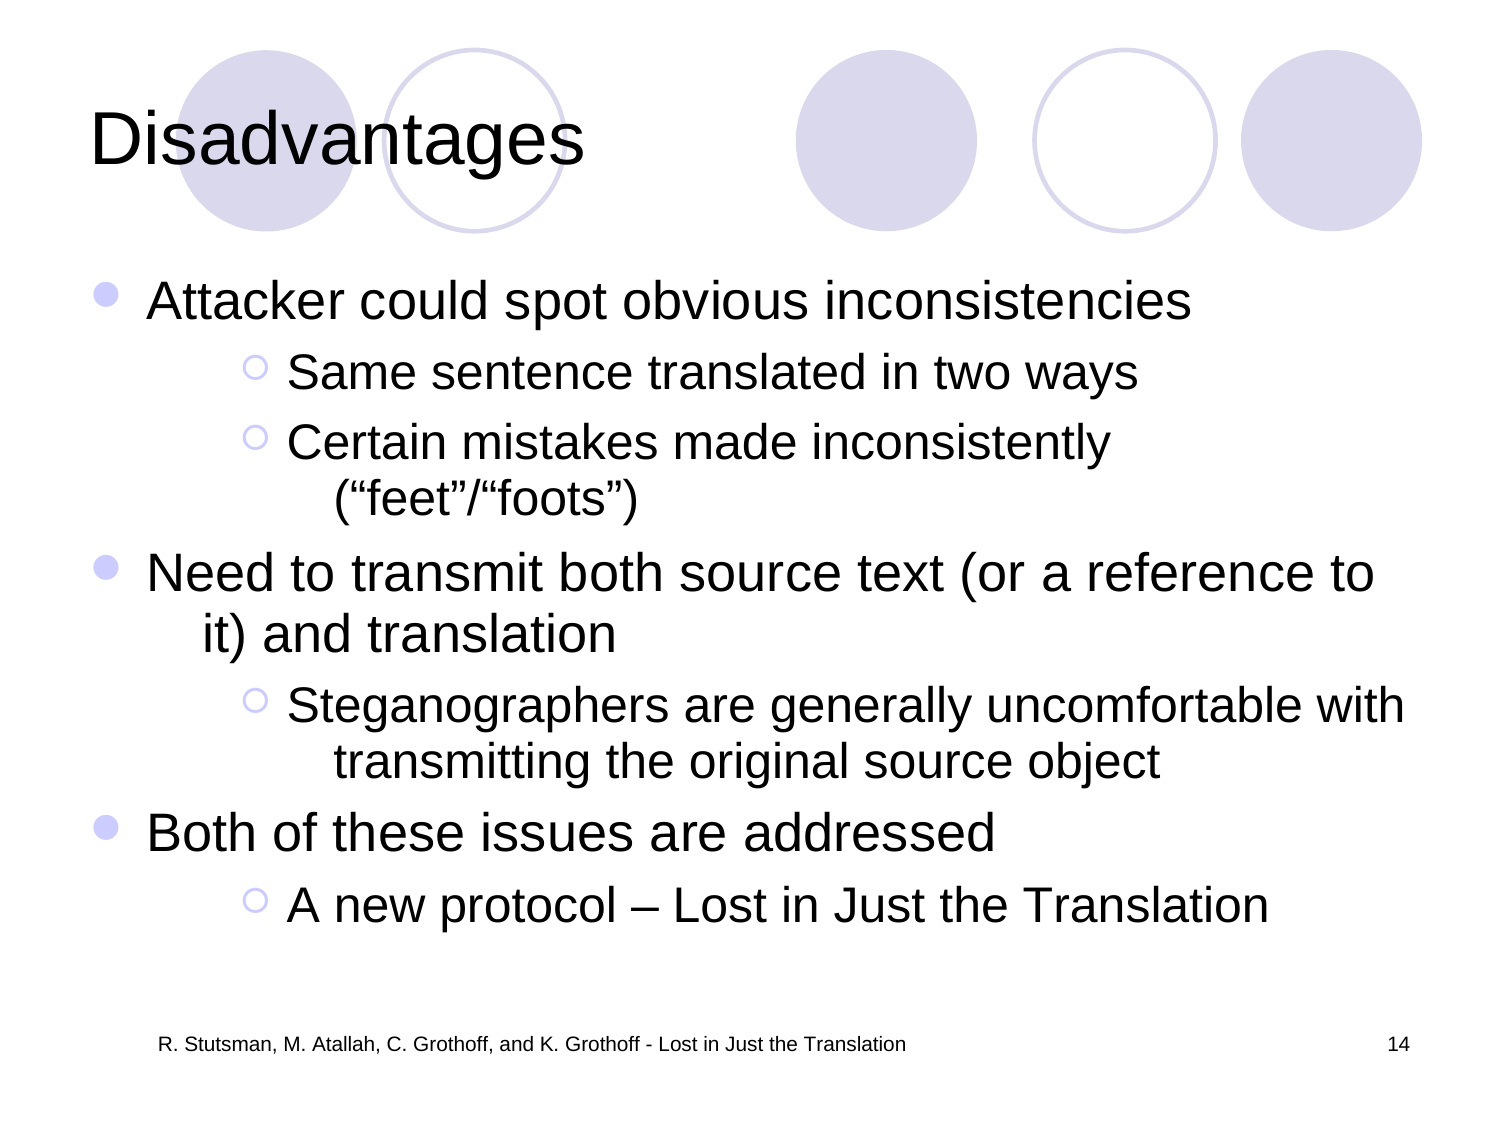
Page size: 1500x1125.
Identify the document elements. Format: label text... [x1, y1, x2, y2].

title Disadvantages [75, 45, 1426, 233]
list Attacker could spot obvious inconsistencies Same sentence translated in two ways Certain mistakes made inconsistently (“feet”/“foots”) Need to transmit both source text (or a reference to it) and translation Steganographers are generally uncomfortable with transmitting the original source object Both of these issues are addressed A new protocol – Lost in Just the Translation [75, 262, 1426, 1006]
